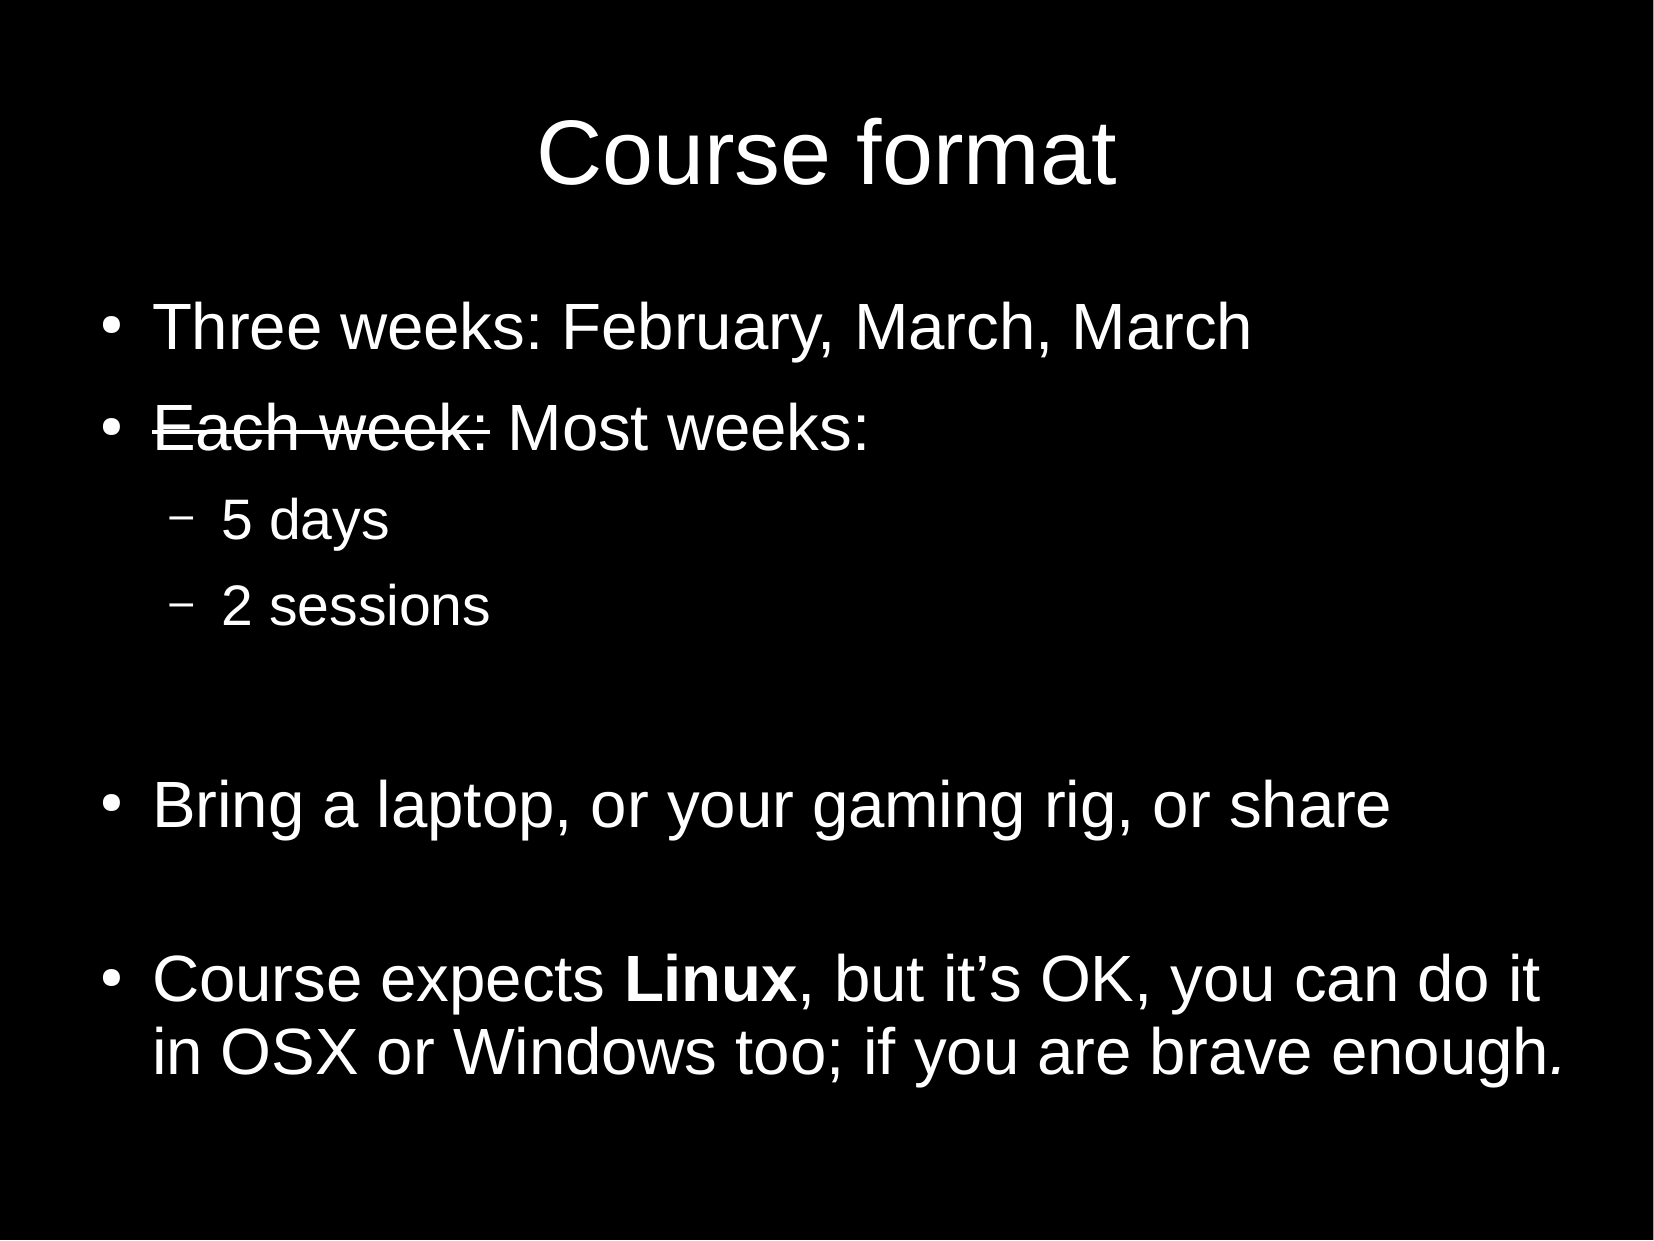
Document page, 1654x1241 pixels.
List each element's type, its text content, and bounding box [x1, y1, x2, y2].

title Course format [82, 49, 1571, 257]
list Three weeks: February, March, March Each week: Most weeks: 5 days 2 sessions Bring a laptop, or your gaming rig, or share Course expects Linux, but it’s OK, you can do it in OSX or Windows too; if you are brave enough. [82, 290, 1571, 1171]
